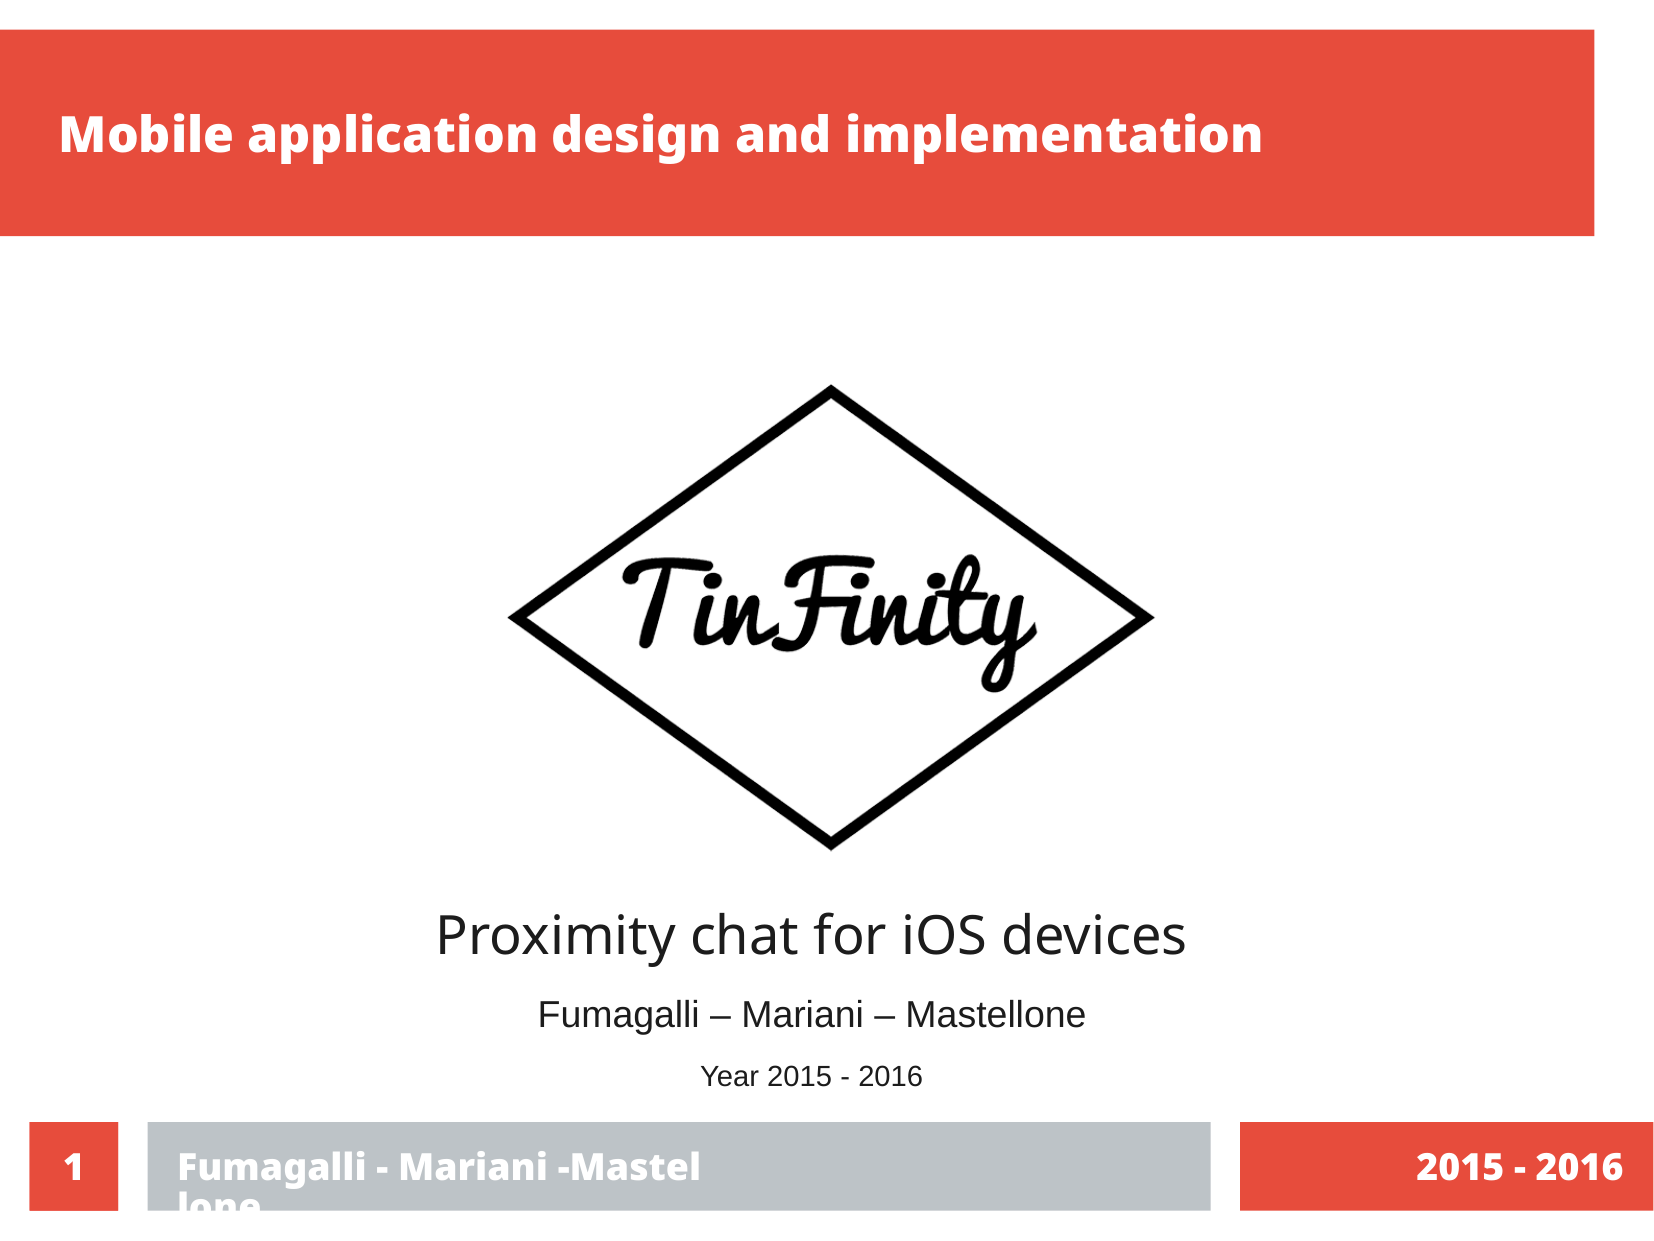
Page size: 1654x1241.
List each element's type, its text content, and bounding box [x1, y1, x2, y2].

picture [462, 362, 1192, 878]
title Mobile application design and implementation [59, 59, 1595, 207]
list Proximity chat for iOS devices Fumagalli – Mariani – Mastellone Year 2015 - 2016 [59, 324, 1565, 1093]
